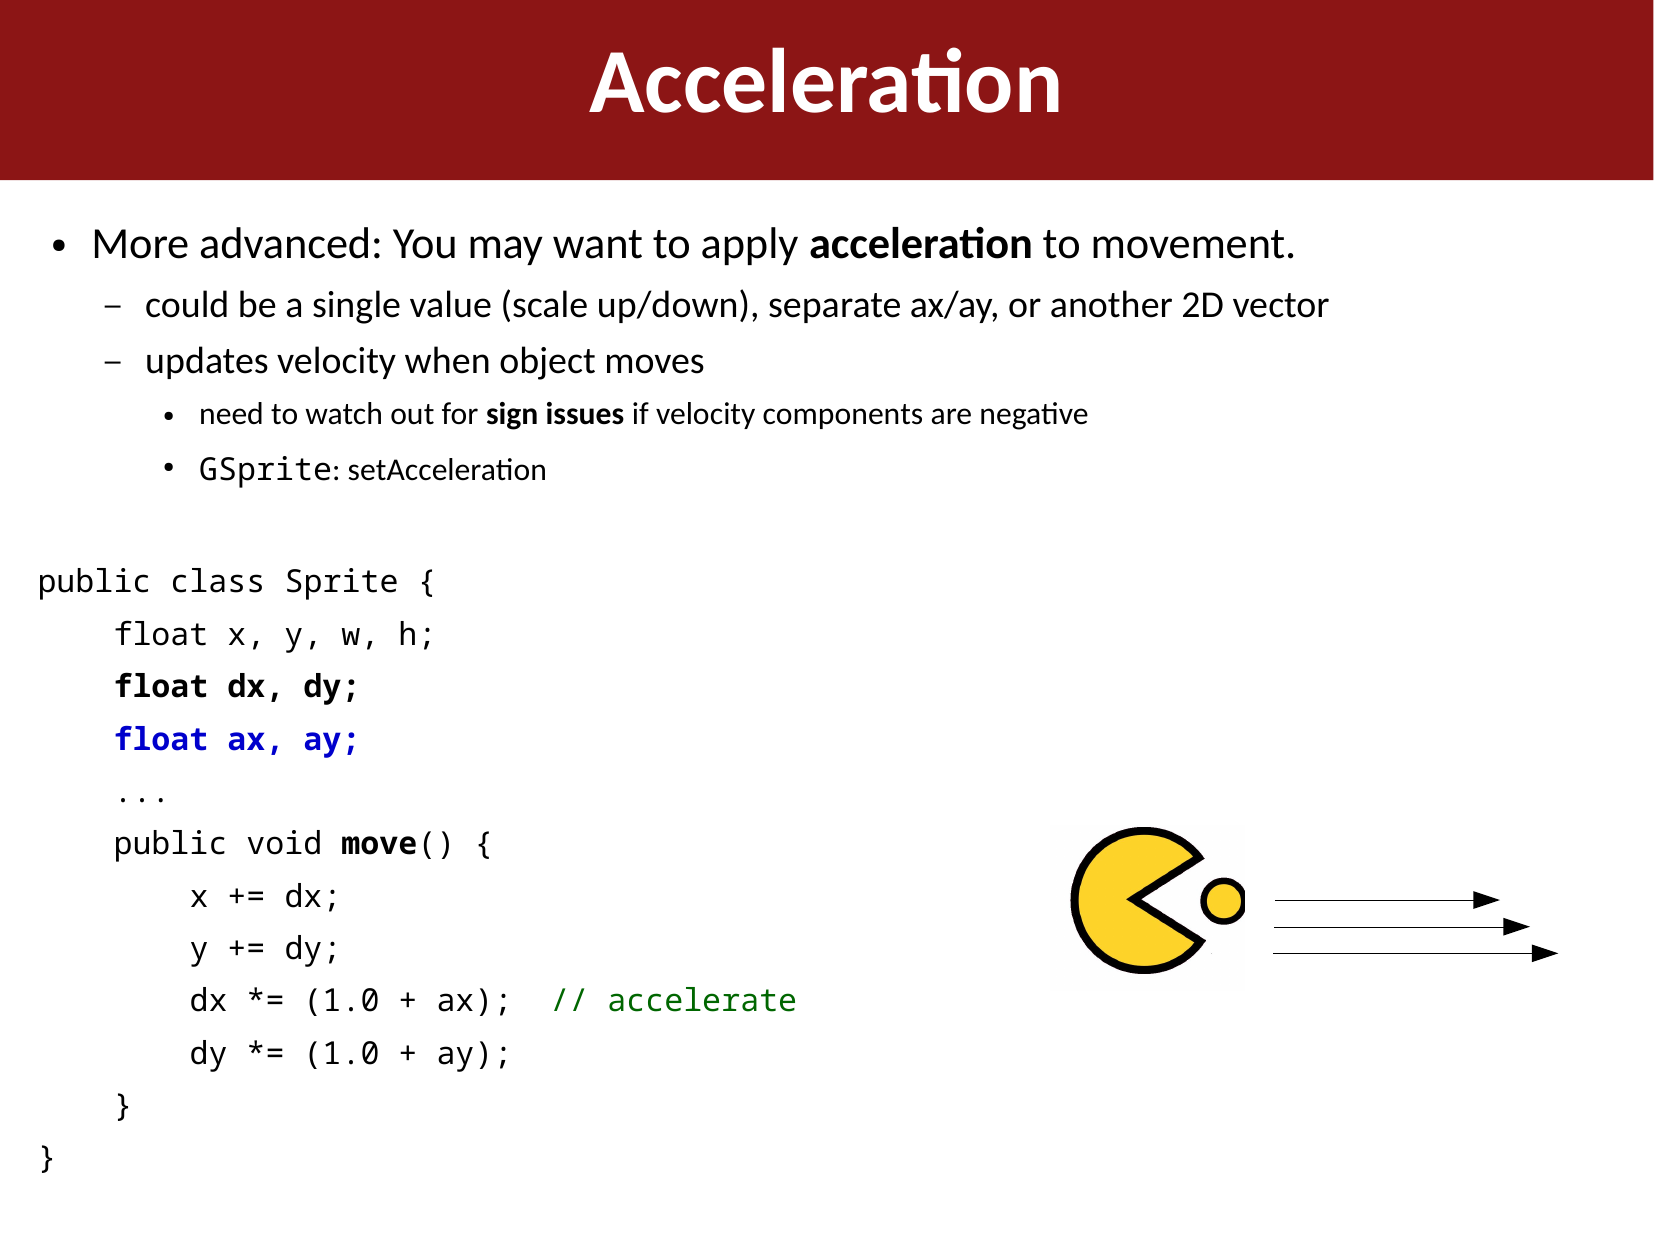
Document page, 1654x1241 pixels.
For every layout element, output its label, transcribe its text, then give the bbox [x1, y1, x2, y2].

picture [1050, 825, 1245, 991]
title Acceleration [0, 0, 1654, 181]
list More advanced: You may want to apply acceleration to movement. could be a single value (scale up/down), separate ax/ay, or another 2D vector updates velocity when object moves need to watch out for sign issues if velocity components are negative GSprite: setAcceleration public class Sprite { float x, y, w, h; float dx, dy; float ax, ay; ... public void move() { x += dx; y += dy; dx *= (1.0 + ax); // accelerate dy *= (1.0 + ay); } } [37, 225, 1636, 1186]
